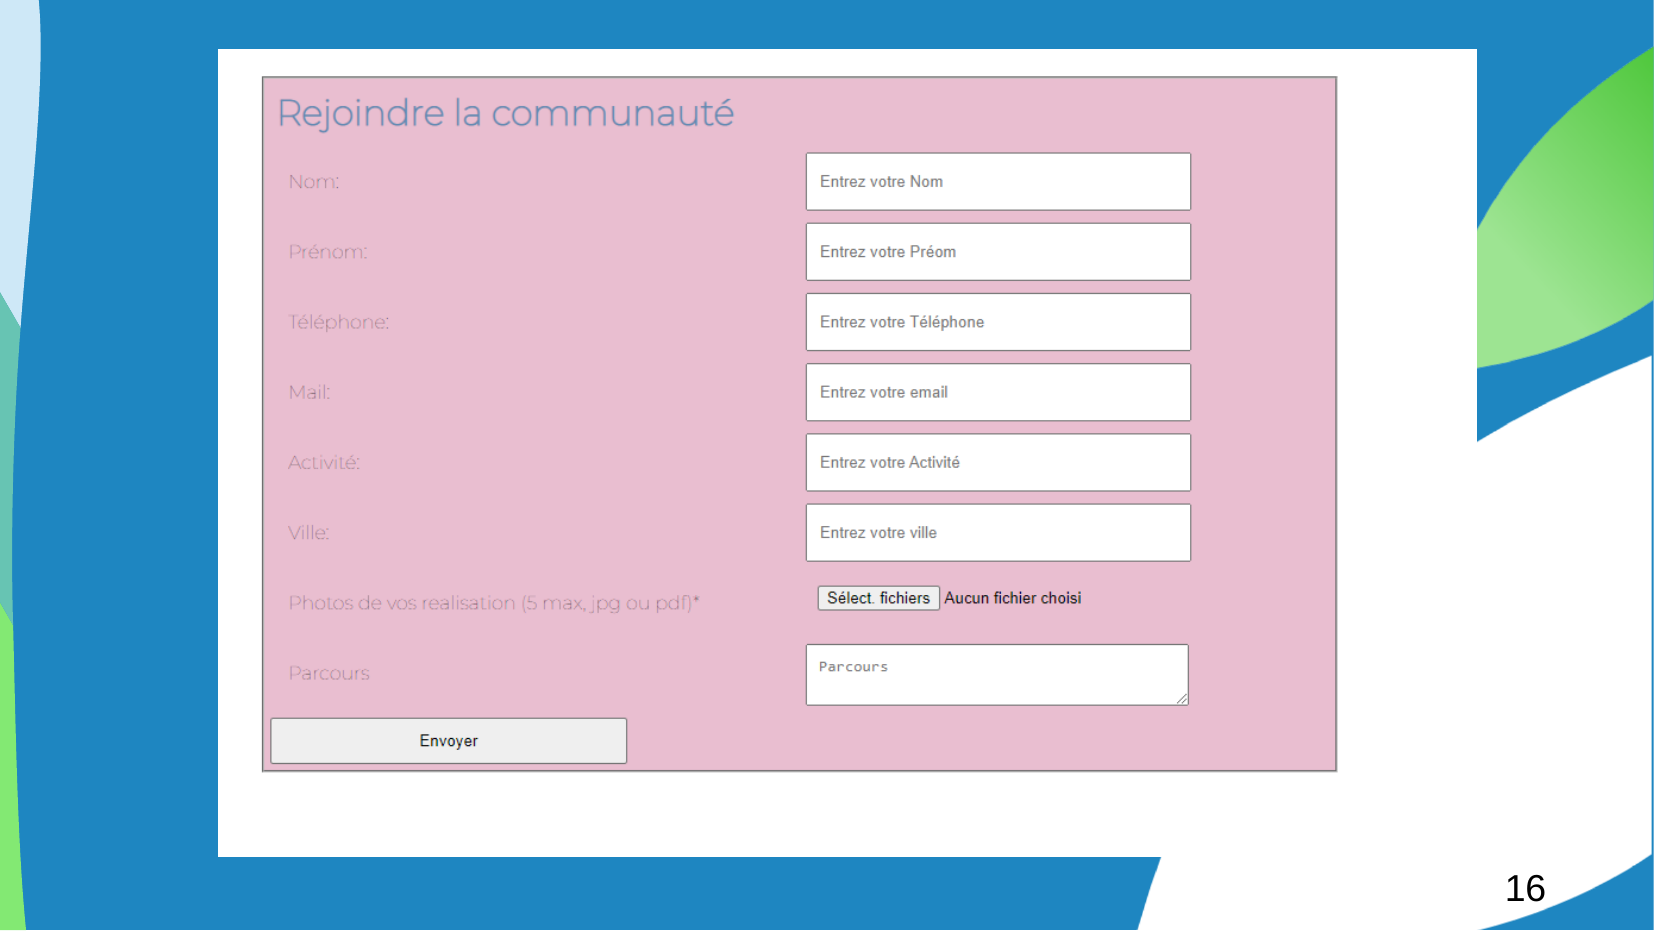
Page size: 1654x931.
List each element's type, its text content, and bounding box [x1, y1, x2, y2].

picture [218, 47, 1654, 931]
text_box <numéro> [1490, 860, 1654, 931]
